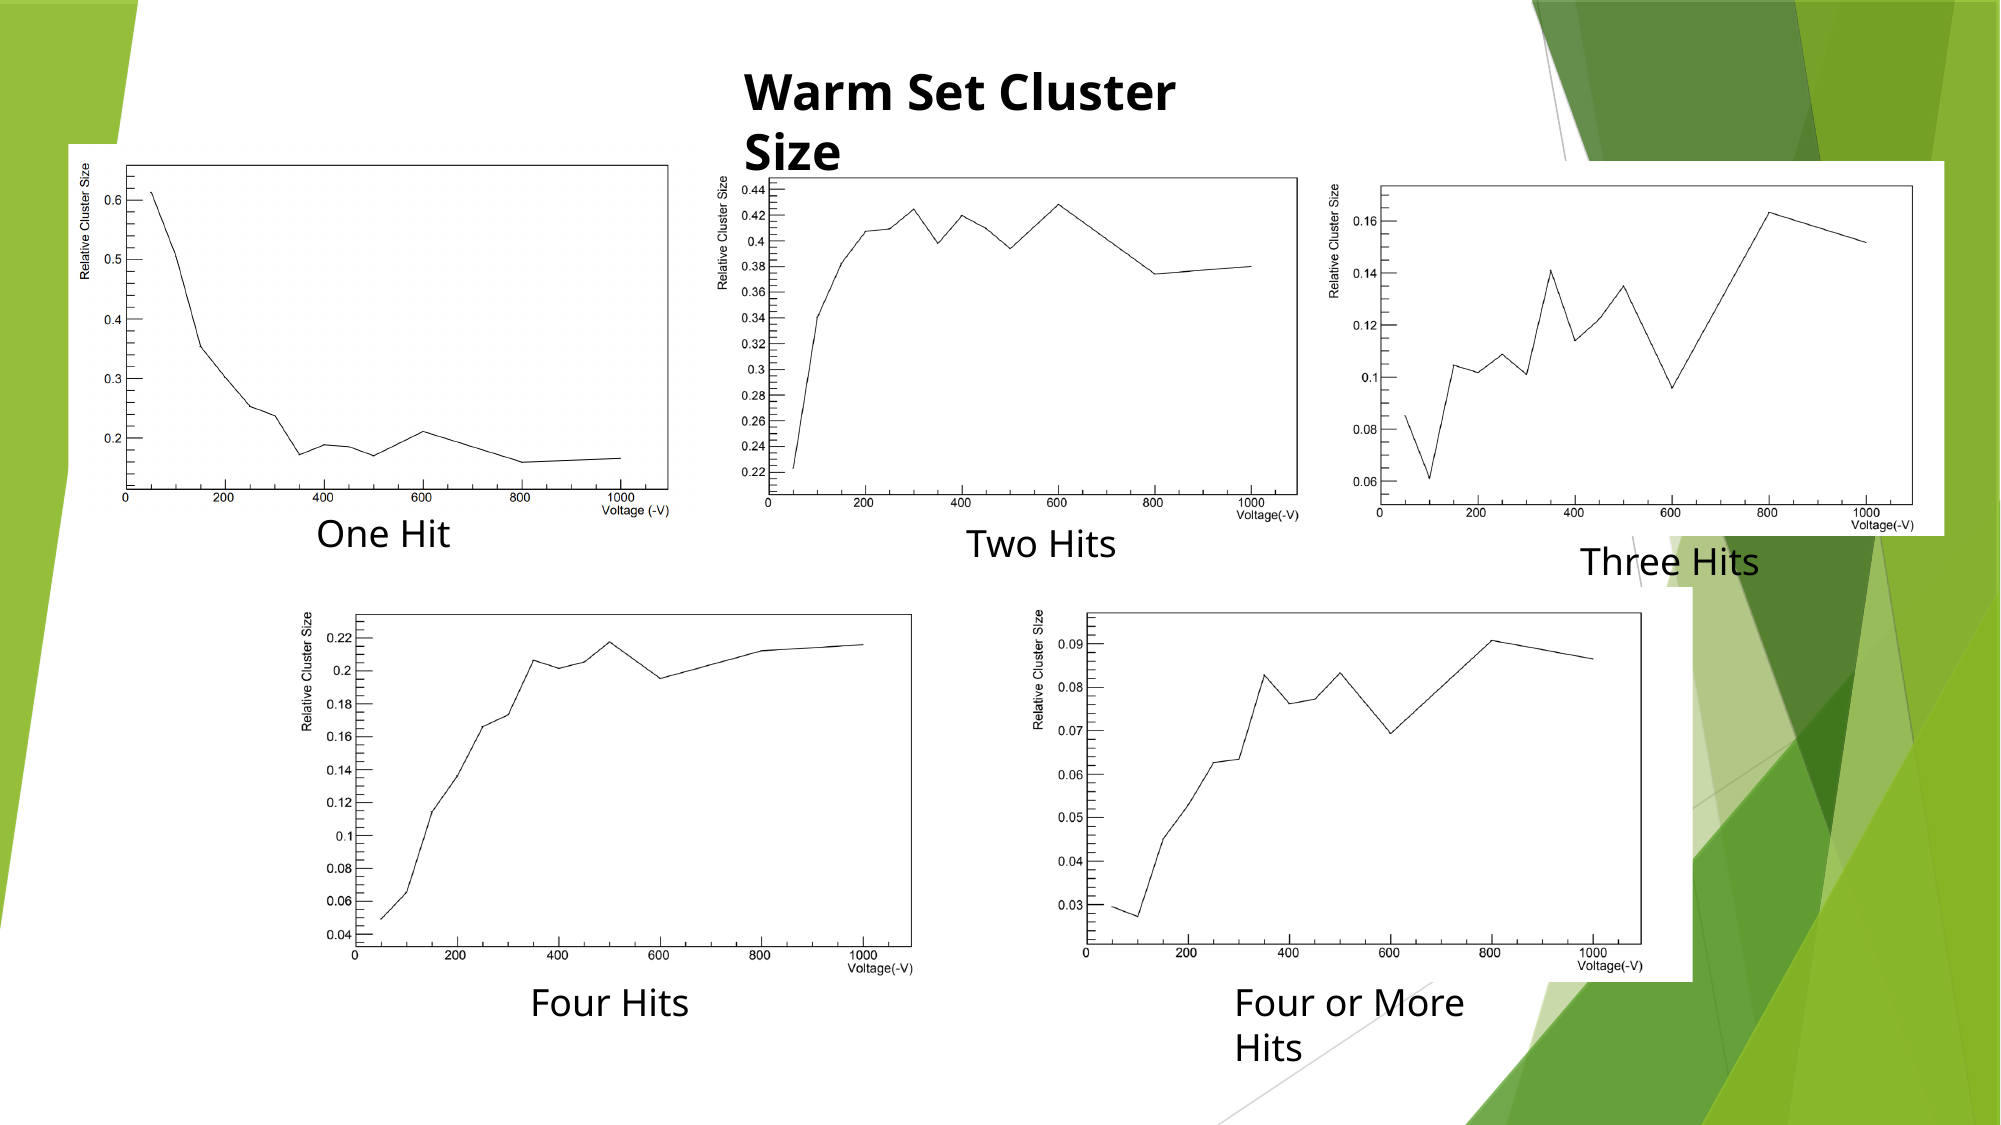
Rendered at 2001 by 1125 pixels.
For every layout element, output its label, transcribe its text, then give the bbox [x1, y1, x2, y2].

text_box Warm Set Cluster Size [730, 53, 1291, 188]
text_box Four or More Hits [1219, 971, 1559, 1077]
text_box Three Hits [1565, 530, 1780, 591]
picture [708, 161, 1312, 529]
picture [294, 598, 935, 982]
picture [1322, 161, 1945, 536]
picture [68, 144, 698, 526]
text_box Four Hits [515, 971, 709, 1032]
text_box One Hit [301, 502, 496, 563]
picture [1021, 587, 1693, 982]
text_box Two Hits [951, 512, 1145, 573]
